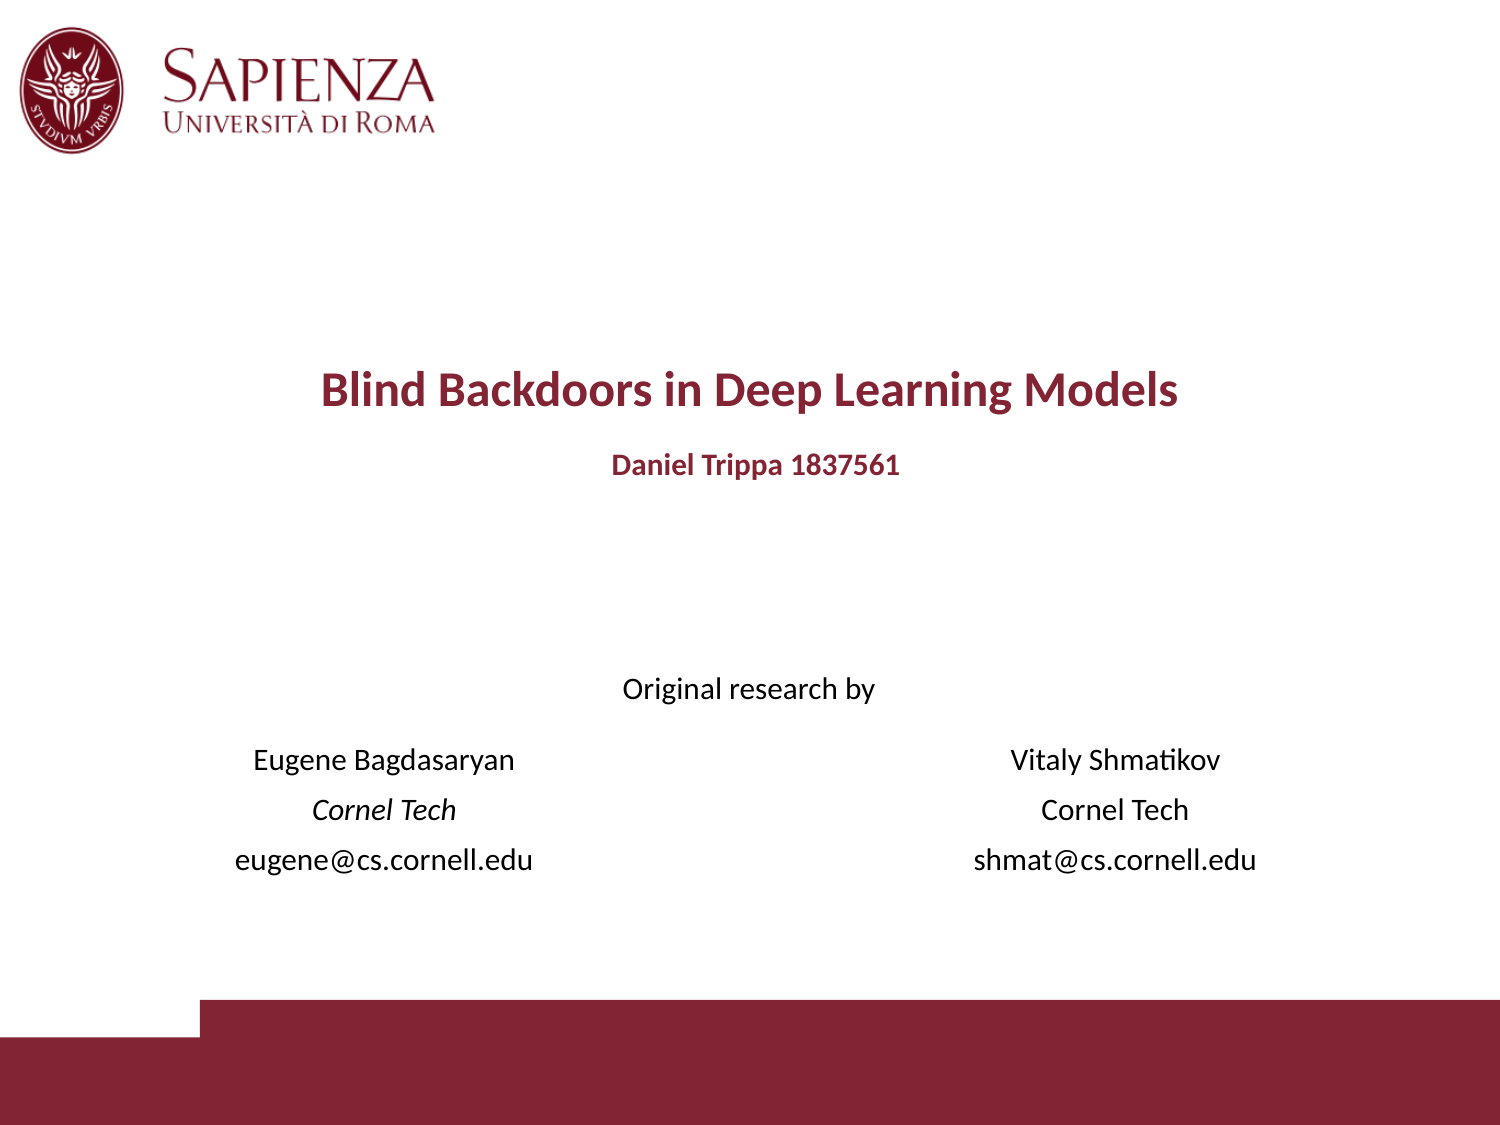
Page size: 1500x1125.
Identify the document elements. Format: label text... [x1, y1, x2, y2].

text_box Blind Backdoors in Deep Learning Models [112, 349, 1388, 437]
text_box Original research by [224, 661, 1275, 949]
text_box Vitaly Shmatikov Cornel Tech shmat@cs.cornell.edu [755, 732, 1476, 949]
text_box Eugene Bagdasaryan Cornel Tech eugene@cs.cornell.edu [24, 732, 744, 949]
text_box Daniel Trippa 1837561 [118, 436, 1394, 525]
